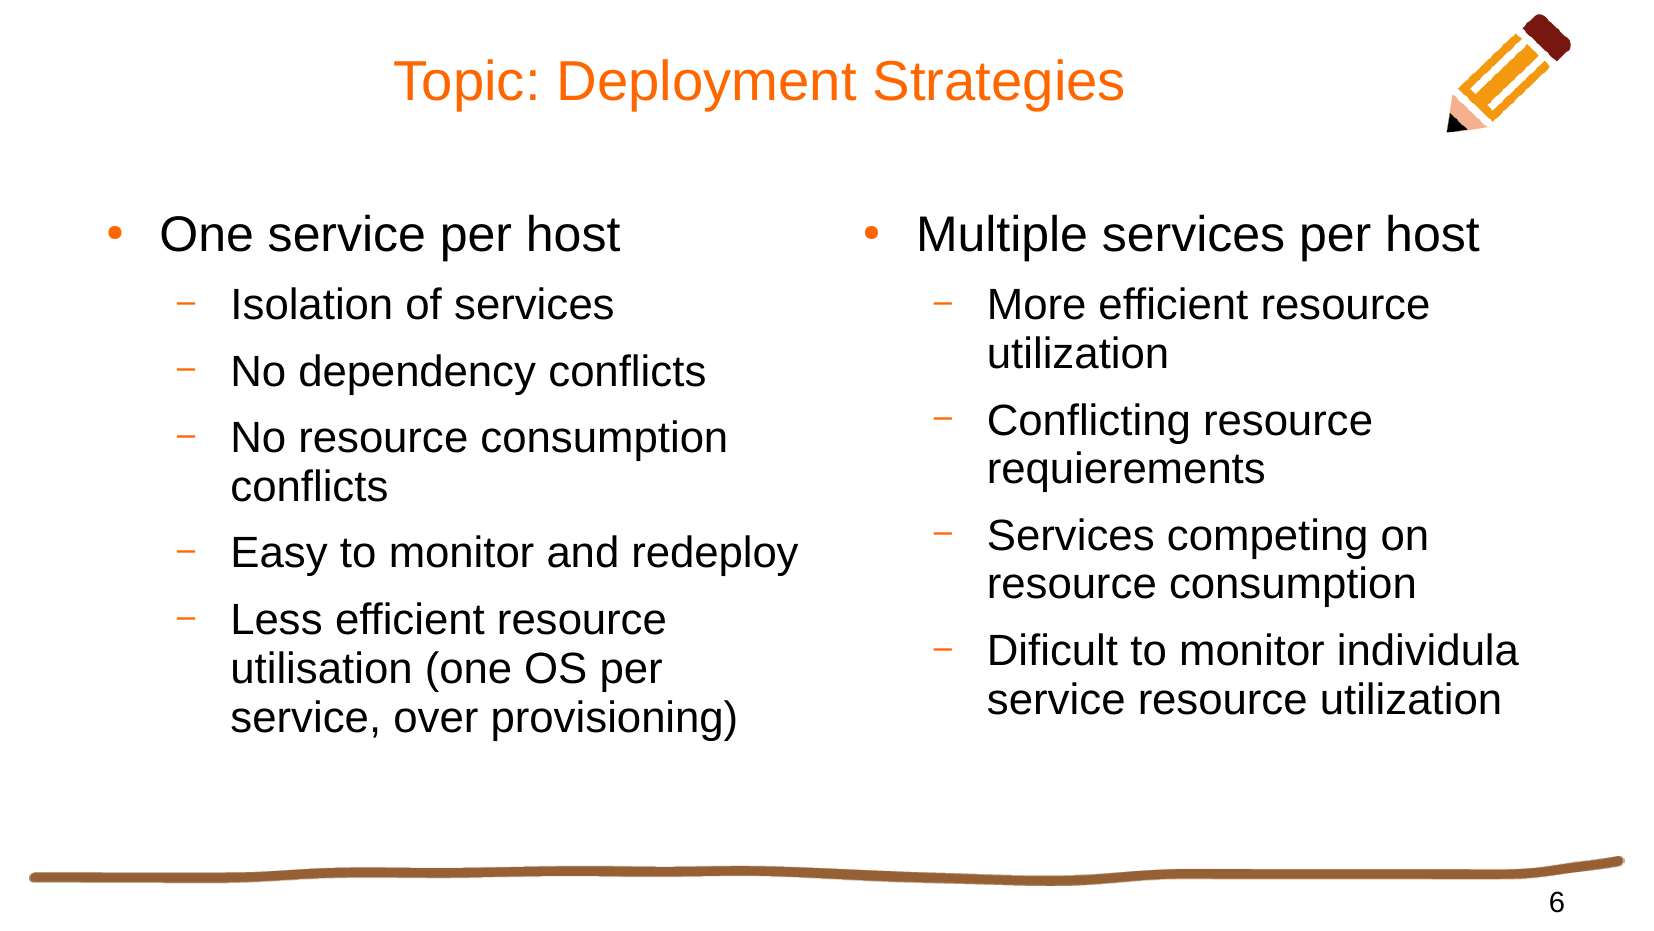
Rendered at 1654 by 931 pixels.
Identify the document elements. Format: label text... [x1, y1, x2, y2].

title Topic: Deployment Strategies [88, 29, 1447, 133]
list Multiple services per host More efficient resource utilization Conflicting resource requierements Services competing on resource consumption Dificult to monitor individula service resource utilization [845, 206, 1566, 857]
list One service per host Isolation of services No dependency conflicts No resource consumption conflicts Easy to monitor and redeploy Less efficient resource utilisation (one OS per service, over provisioning) [88, 206, 809, 857]
picture [29, 856, 1625, 886]
picture [1446, 14, 1571, 133]
